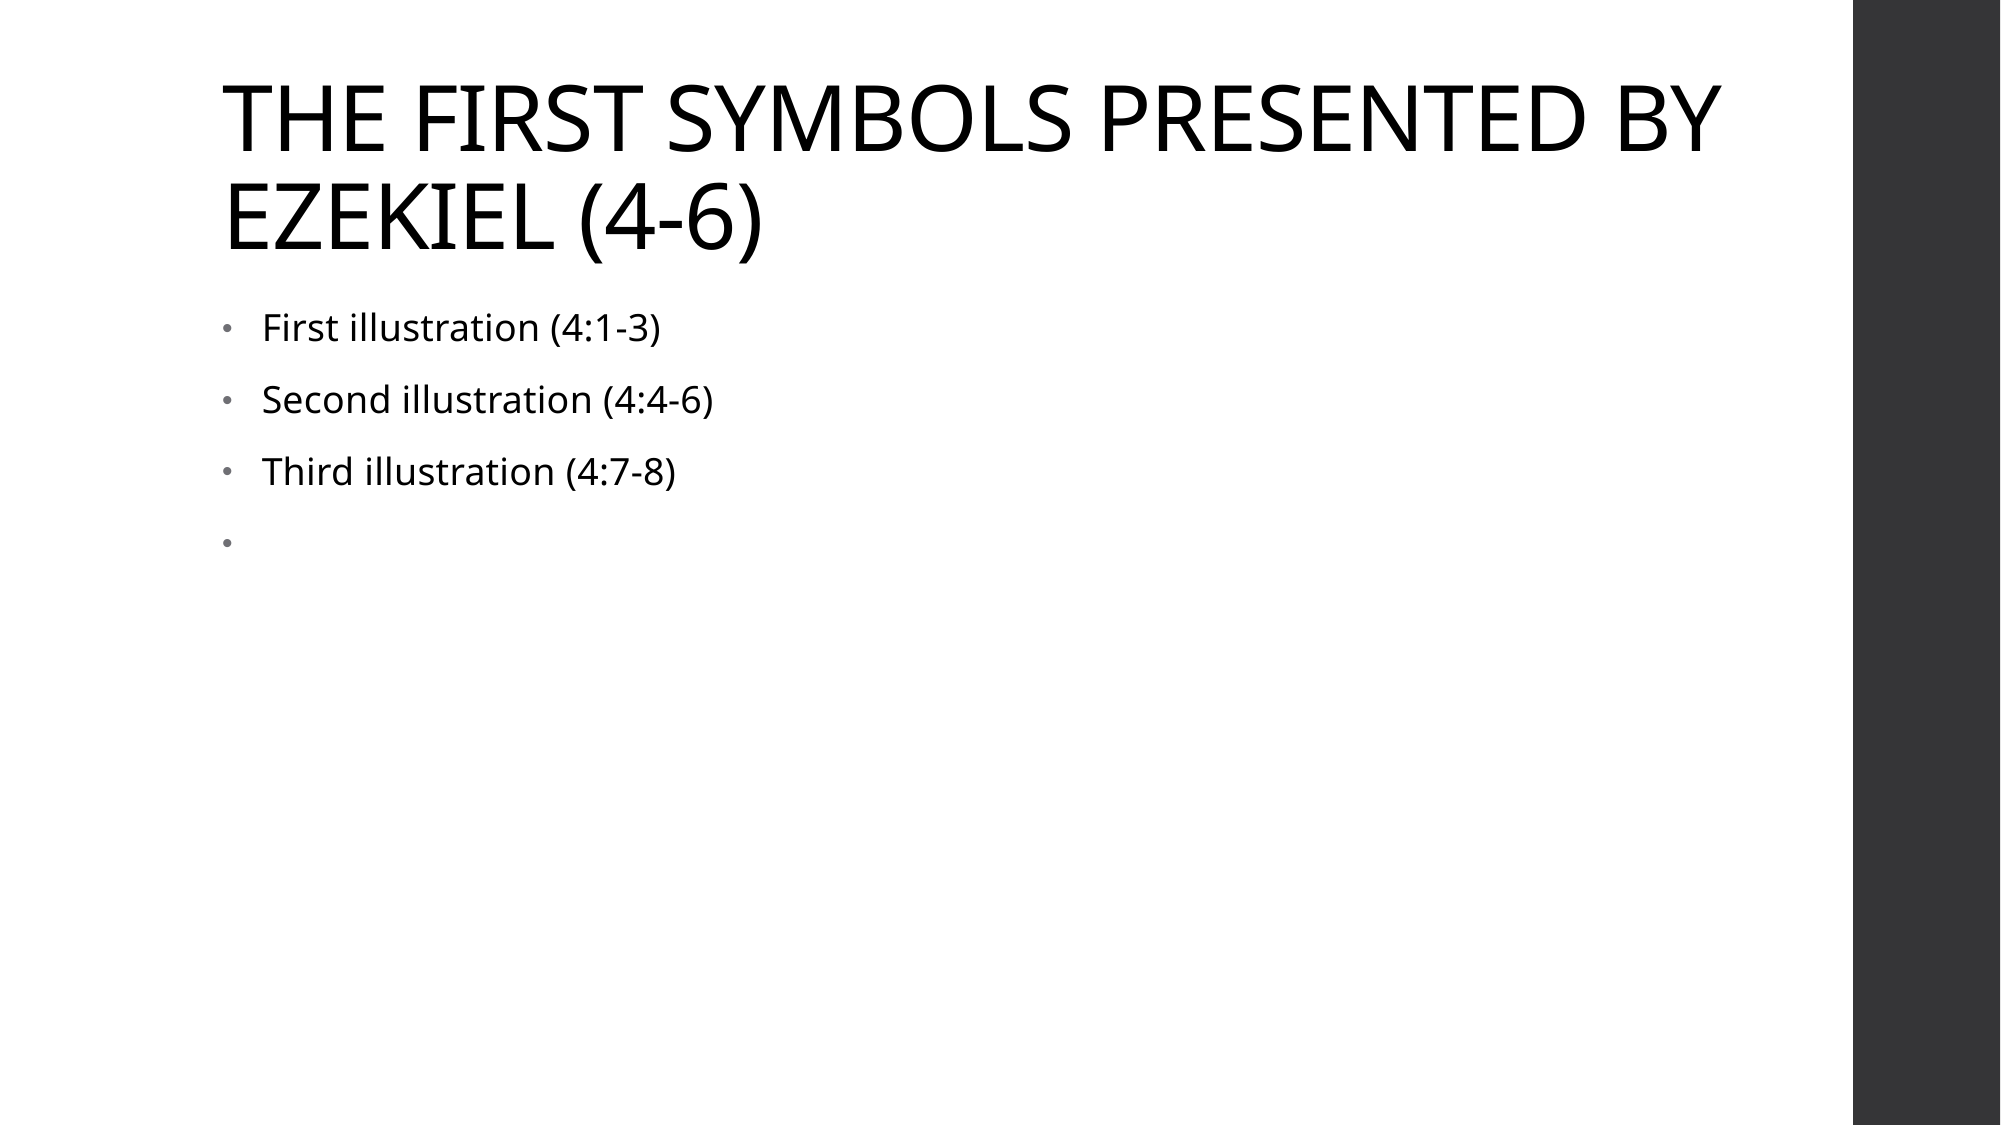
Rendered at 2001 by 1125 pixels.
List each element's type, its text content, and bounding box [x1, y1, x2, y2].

list First illustration (4:1-3) Second illustration (4:4-6) Third illustration (4:7-8) [206, 299, 1617, 1014]
title THE FIRST SYMBOLS PRESENTED BY EZEKIEL (4-6) [206, 60, 1797, 278]
